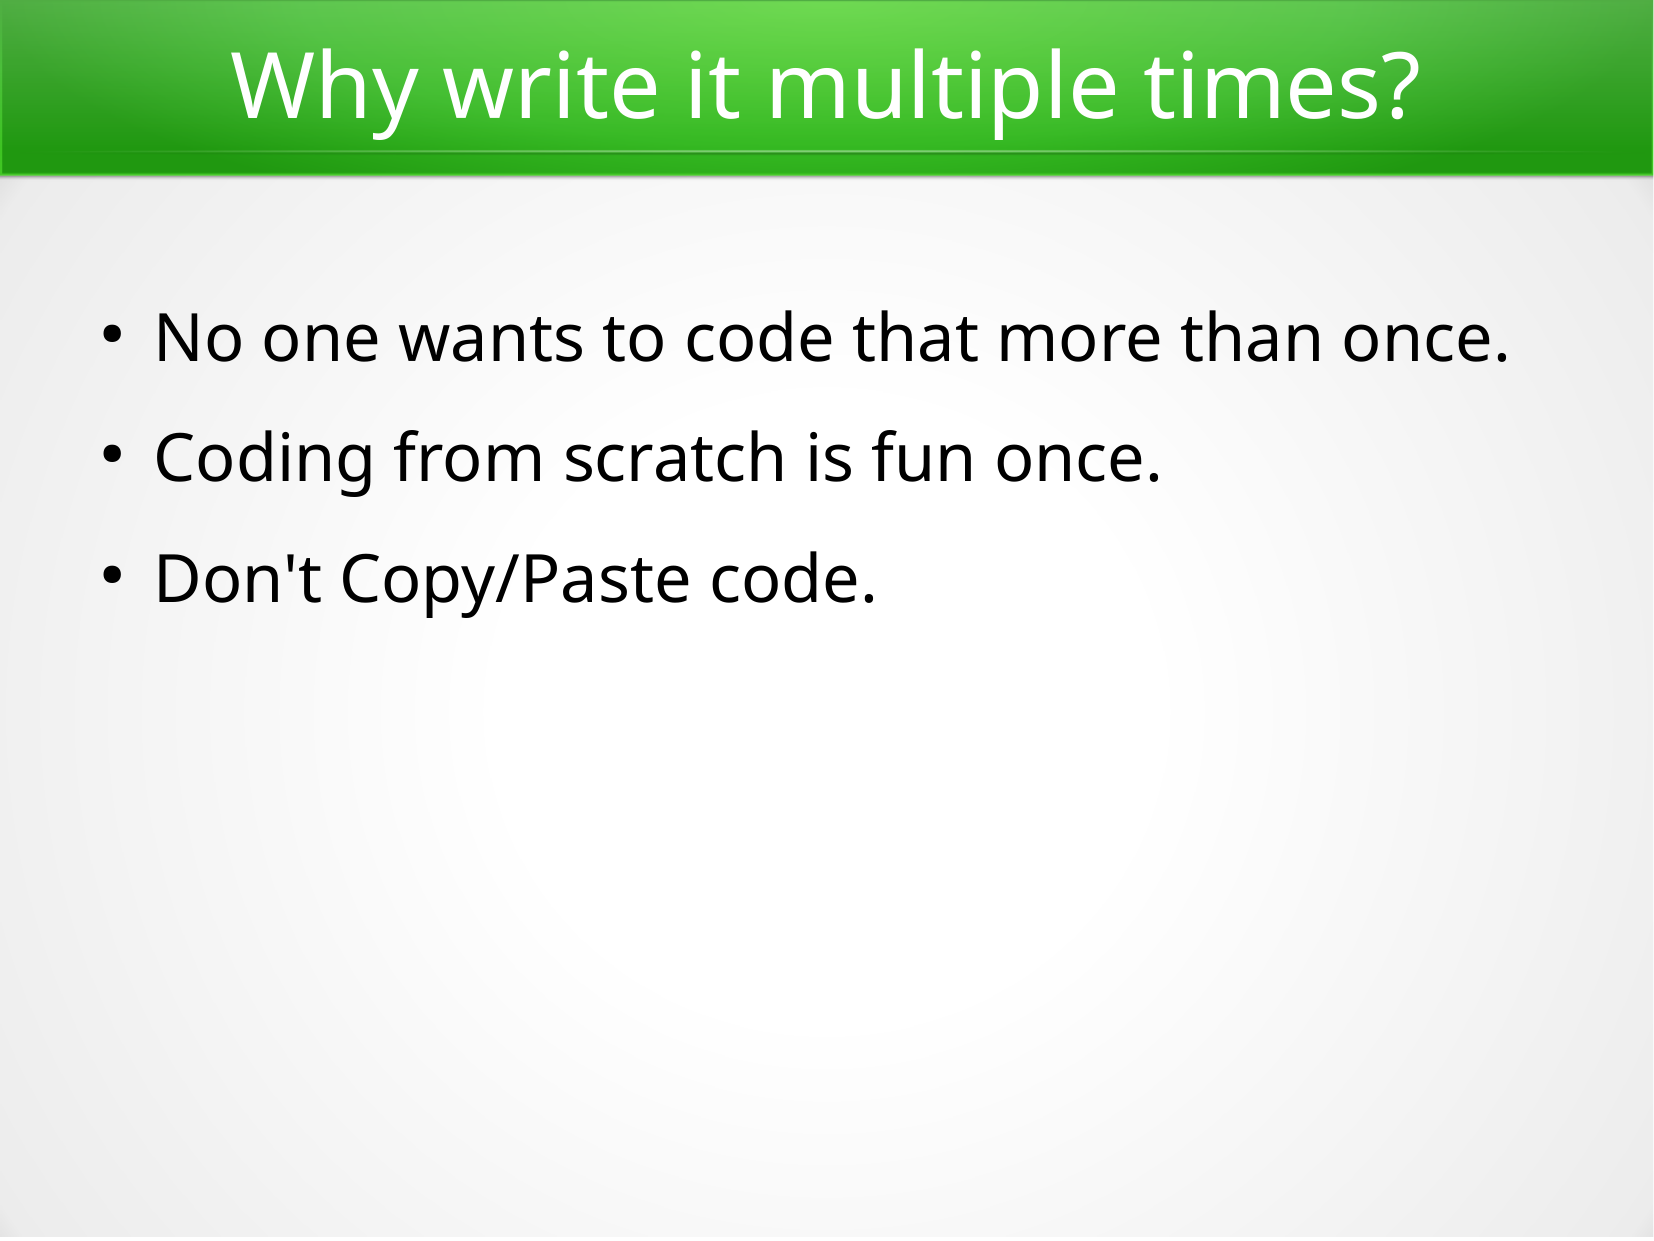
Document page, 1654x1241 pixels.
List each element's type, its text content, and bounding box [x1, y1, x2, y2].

picture [0, 0, 1654, 1237]
list No one wants to code that more than once. Coding from scratch is fun once. Don't Copy/Paste code. [82, 290, 1571, 1010]
title Why write it multiple times? [82, 11, 1571, 154]
